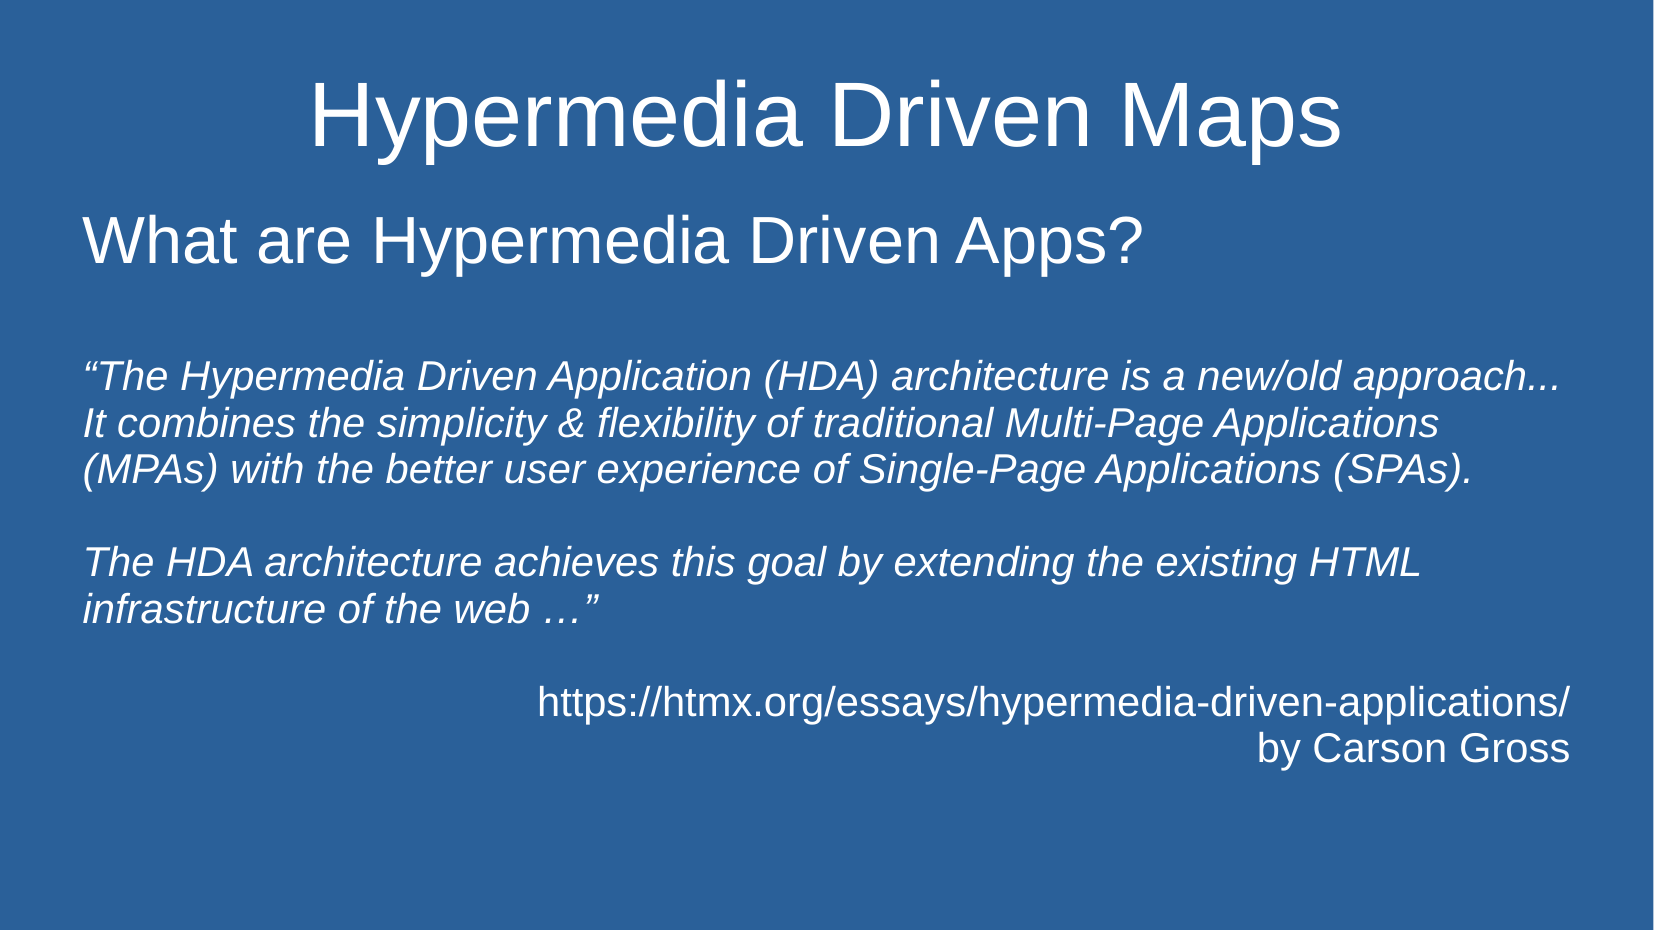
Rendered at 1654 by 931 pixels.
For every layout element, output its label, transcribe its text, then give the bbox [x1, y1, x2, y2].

subtitle What are Hypermedia Driven Apps? “The Hypermedia Driven Application (HDA) architecture is a new/old approach... It combines the simplicity & flexibility of traditional Multi-Page Applications (MPAs) with the better user experience of Single-Page Applications (SPAs). The HDA architecture achieves this goal by extending the existing HTML infrastructure of the web …” https://htmx.org/essays/hypermedia-driven-applications/ by Carson Gross [82, 203, 1571, 772]
title Hypermedia Driven Maps [82, 37, 1571, 193]
